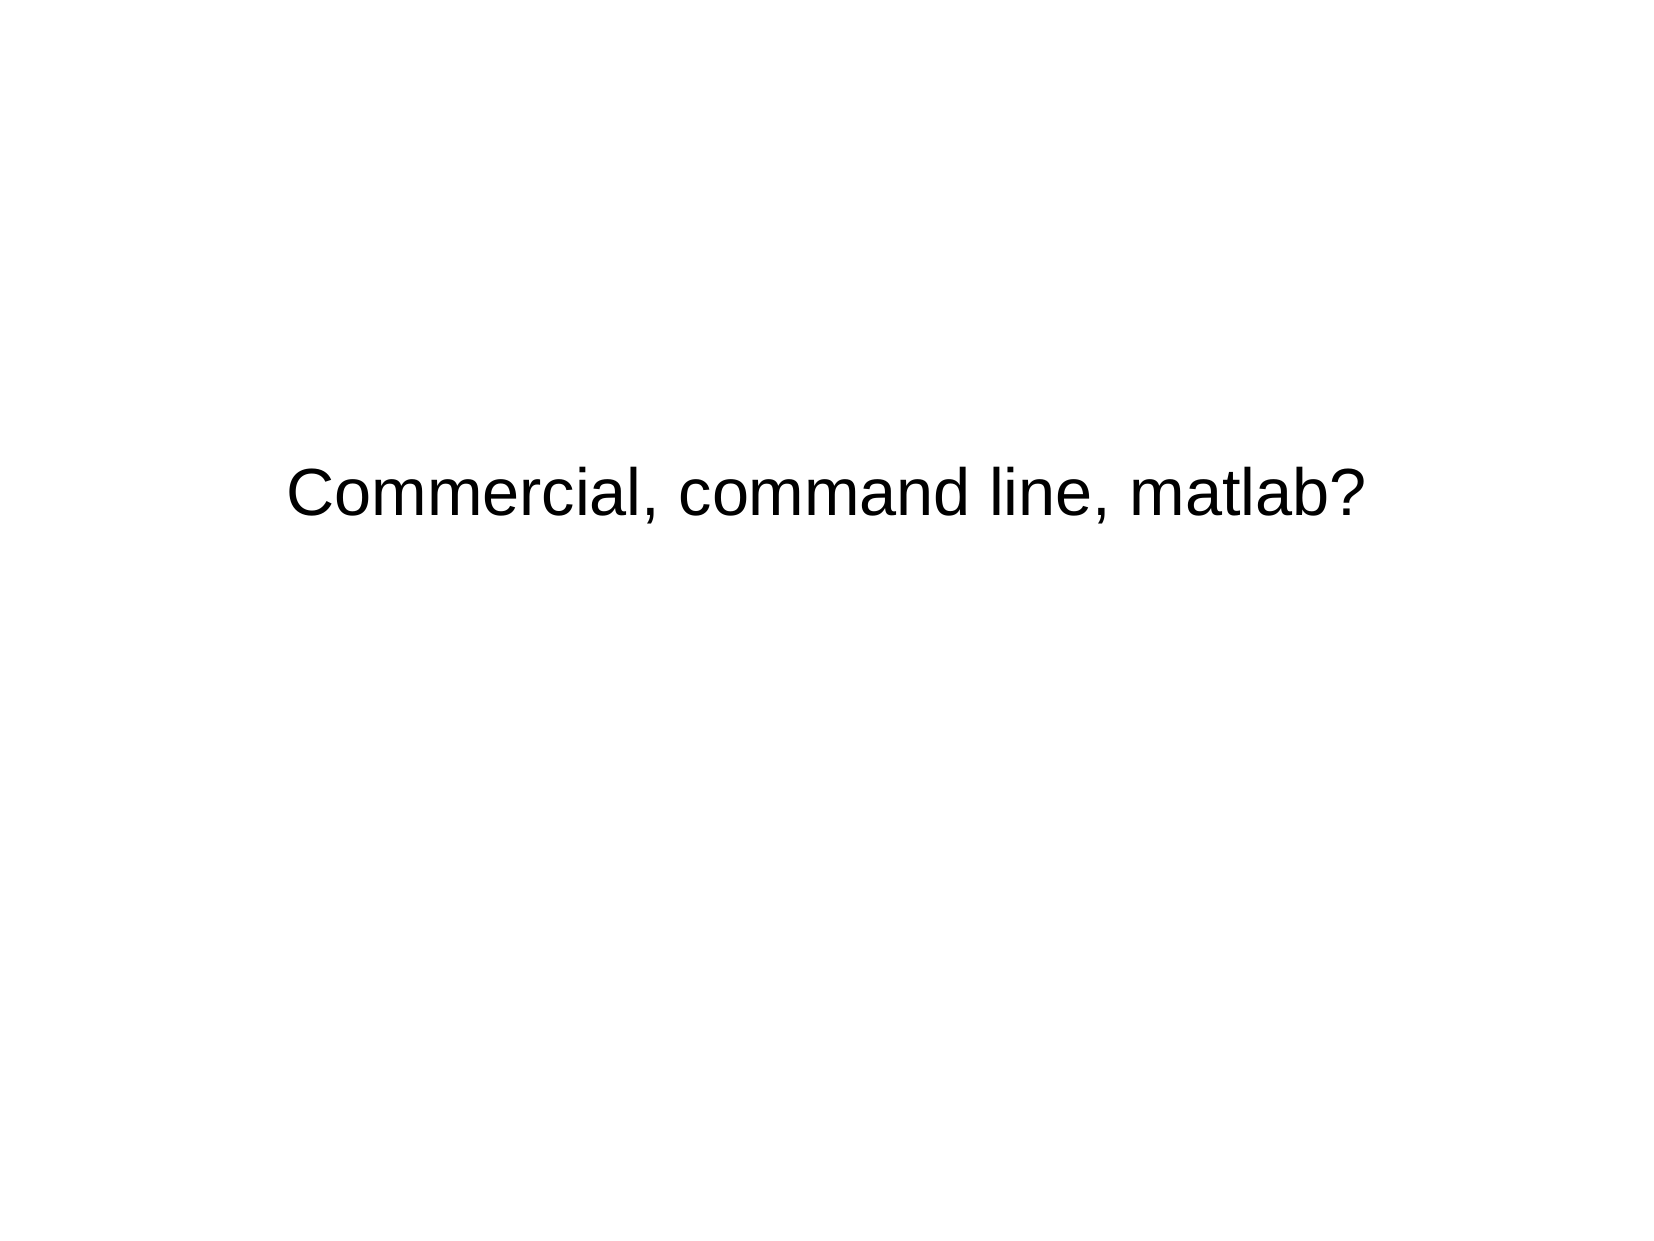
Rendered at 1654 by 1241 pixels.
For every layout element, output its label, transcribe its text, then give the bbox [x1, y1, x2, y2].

subtitle Commercial, command line, matlab? [82, 49, 1571, 1010]
